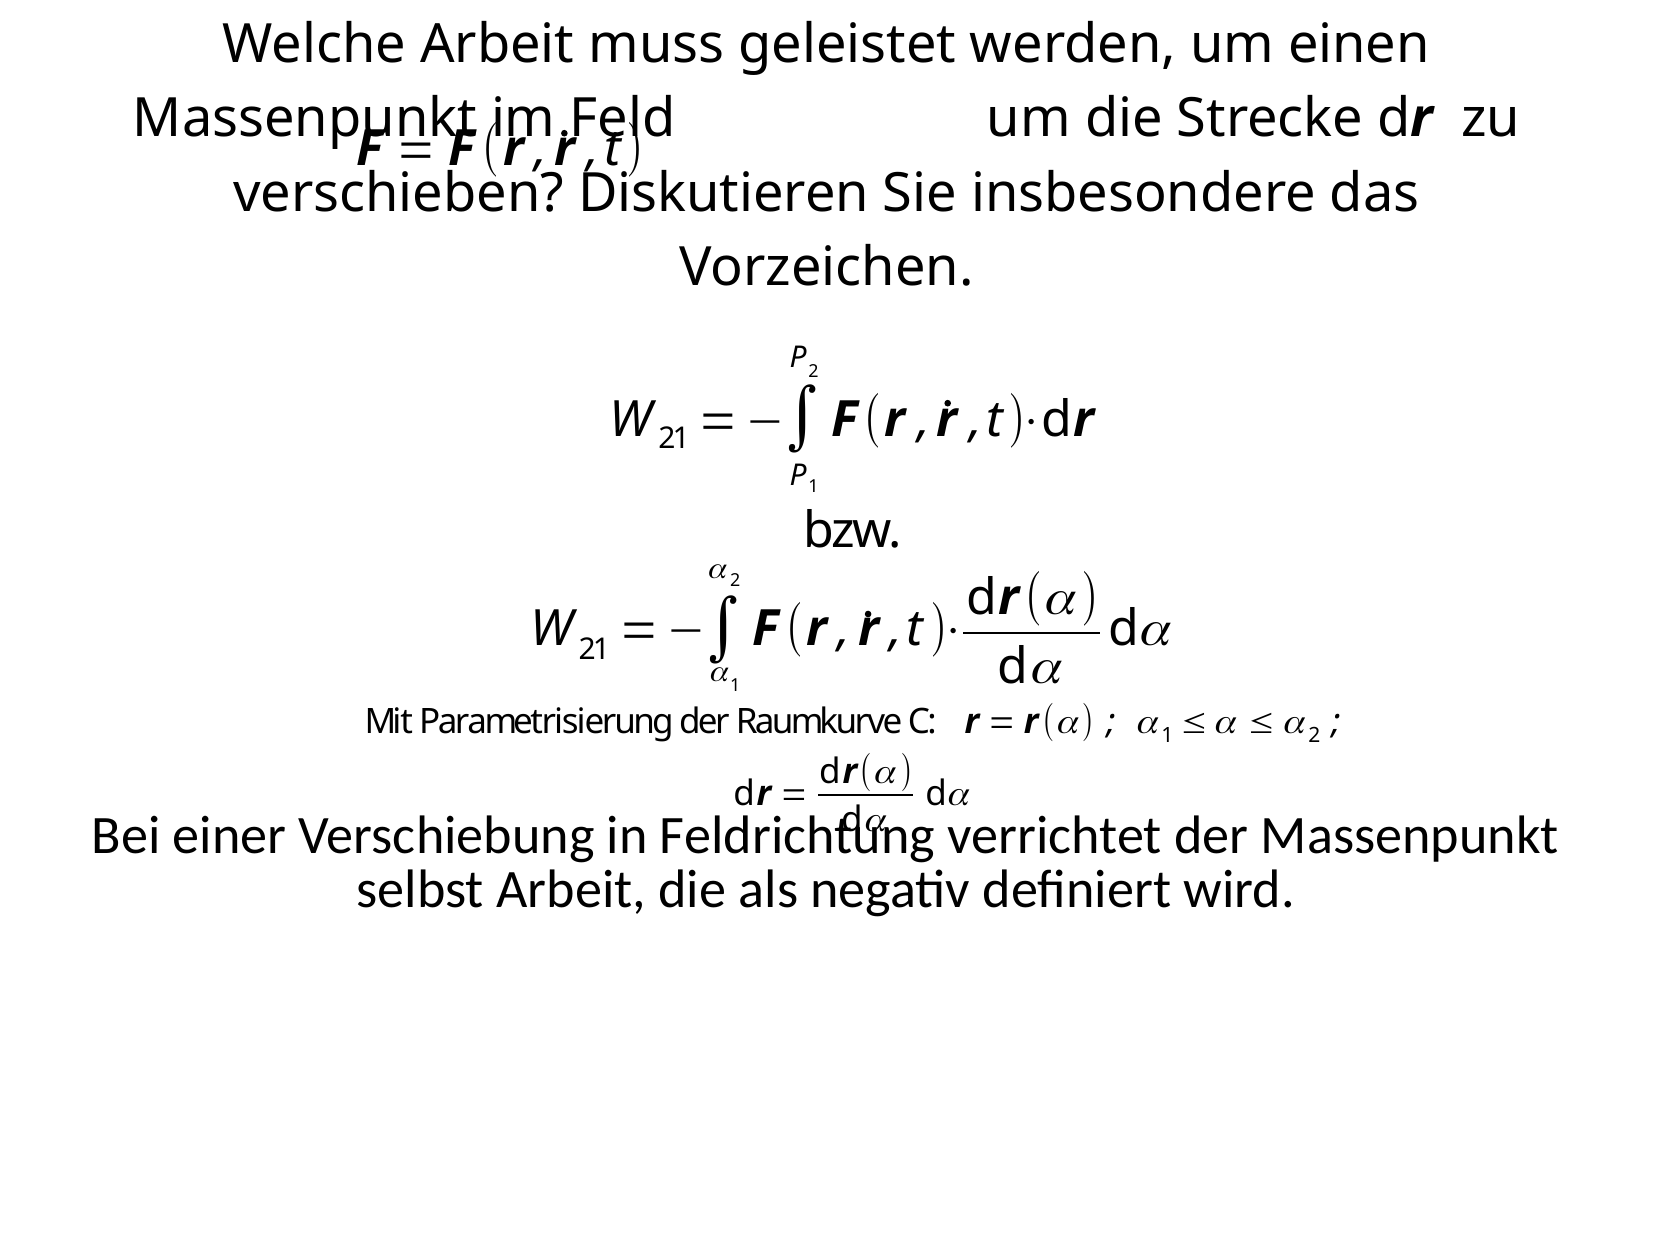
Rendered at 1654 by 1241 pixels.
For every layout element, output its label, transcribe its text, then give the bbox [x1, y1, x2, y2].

title Welche Arbeit muss geleistet werden, um einen Massenpunkt im Feld um die Strecke dr zu verschieben? Diskutieren Sie insbesondere das Vorzeichen. [82, 23, 1571, 283]
chart [348, 118, 650, 180]
subtitle Bei einer Verschiebung in Feldrichtung verrichtet der Massenpunkt selbst Arbeit, die als negativ definiert wird. [82, 290, 1571, 1010]
chart [358, 339, 1348, 842]
